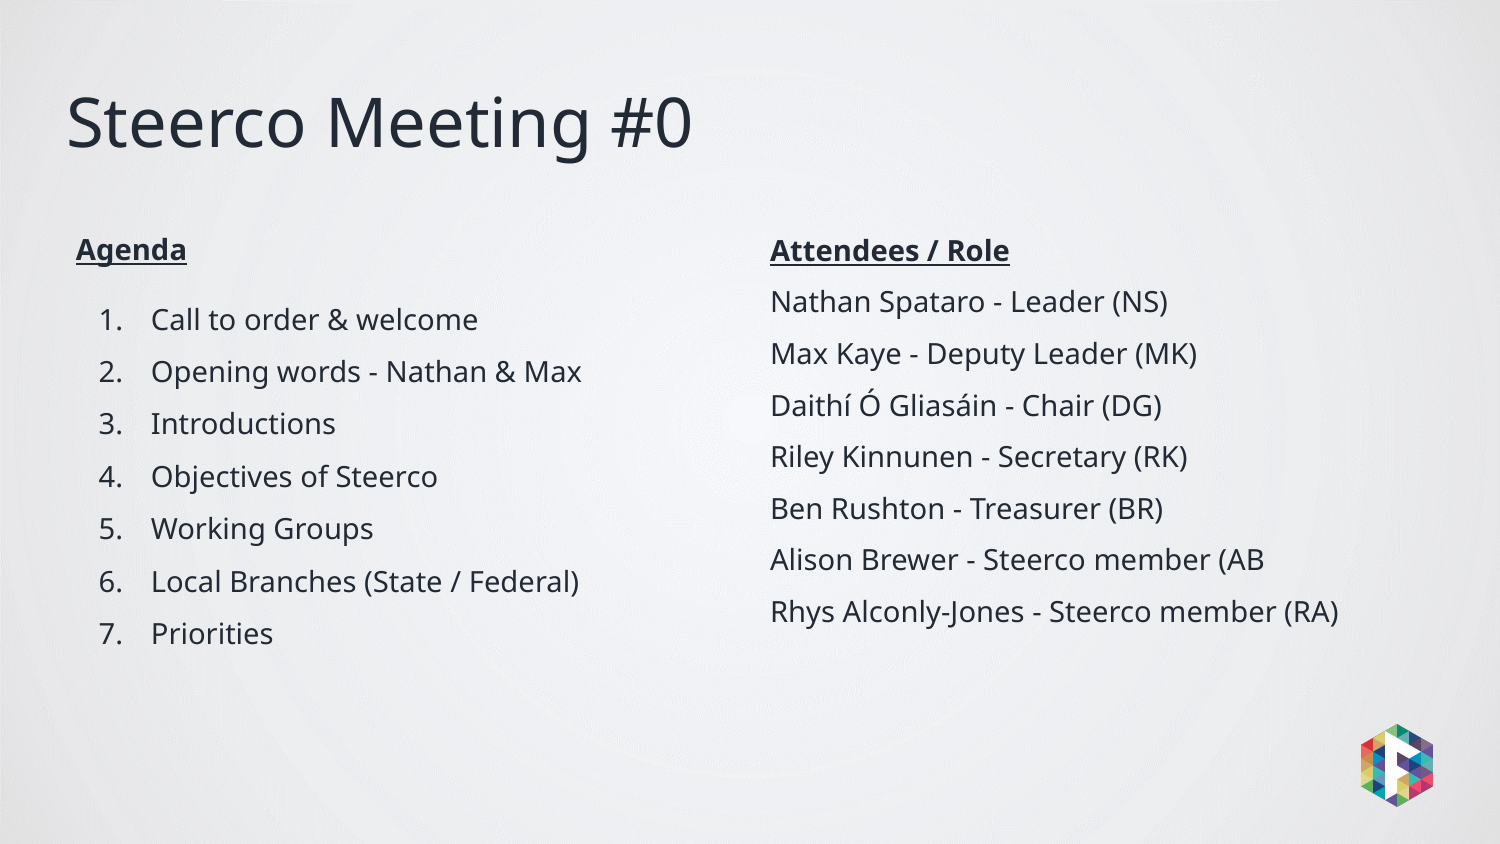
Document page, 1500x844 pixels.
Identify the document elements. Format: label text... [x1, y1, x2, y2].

list Agenda Call to order & welcome Opening words - Nathan & Max Introductions Objectives of Steerco Working Groups Local Branches (State / Federal) Priorities [60, 199, 761, 767]
picture [0, 0, 1500, 844]
list Attendees / Role Nathan Spataro - Leader (NS) Max Kaye - Deputy Leader (MK) Daithí Ó Gliasáin - Chair (DG) Riley Kinnunen - Secretary (RK) Ben Rushton - Treasurer (BR) Alison Brewer - Steerco member (AB Rhys Alconly-Jones - Steerco member (RA) [754, 199, 1455, 616]
title Steerco Meeting #0 [51, 72, 1449, 167]
